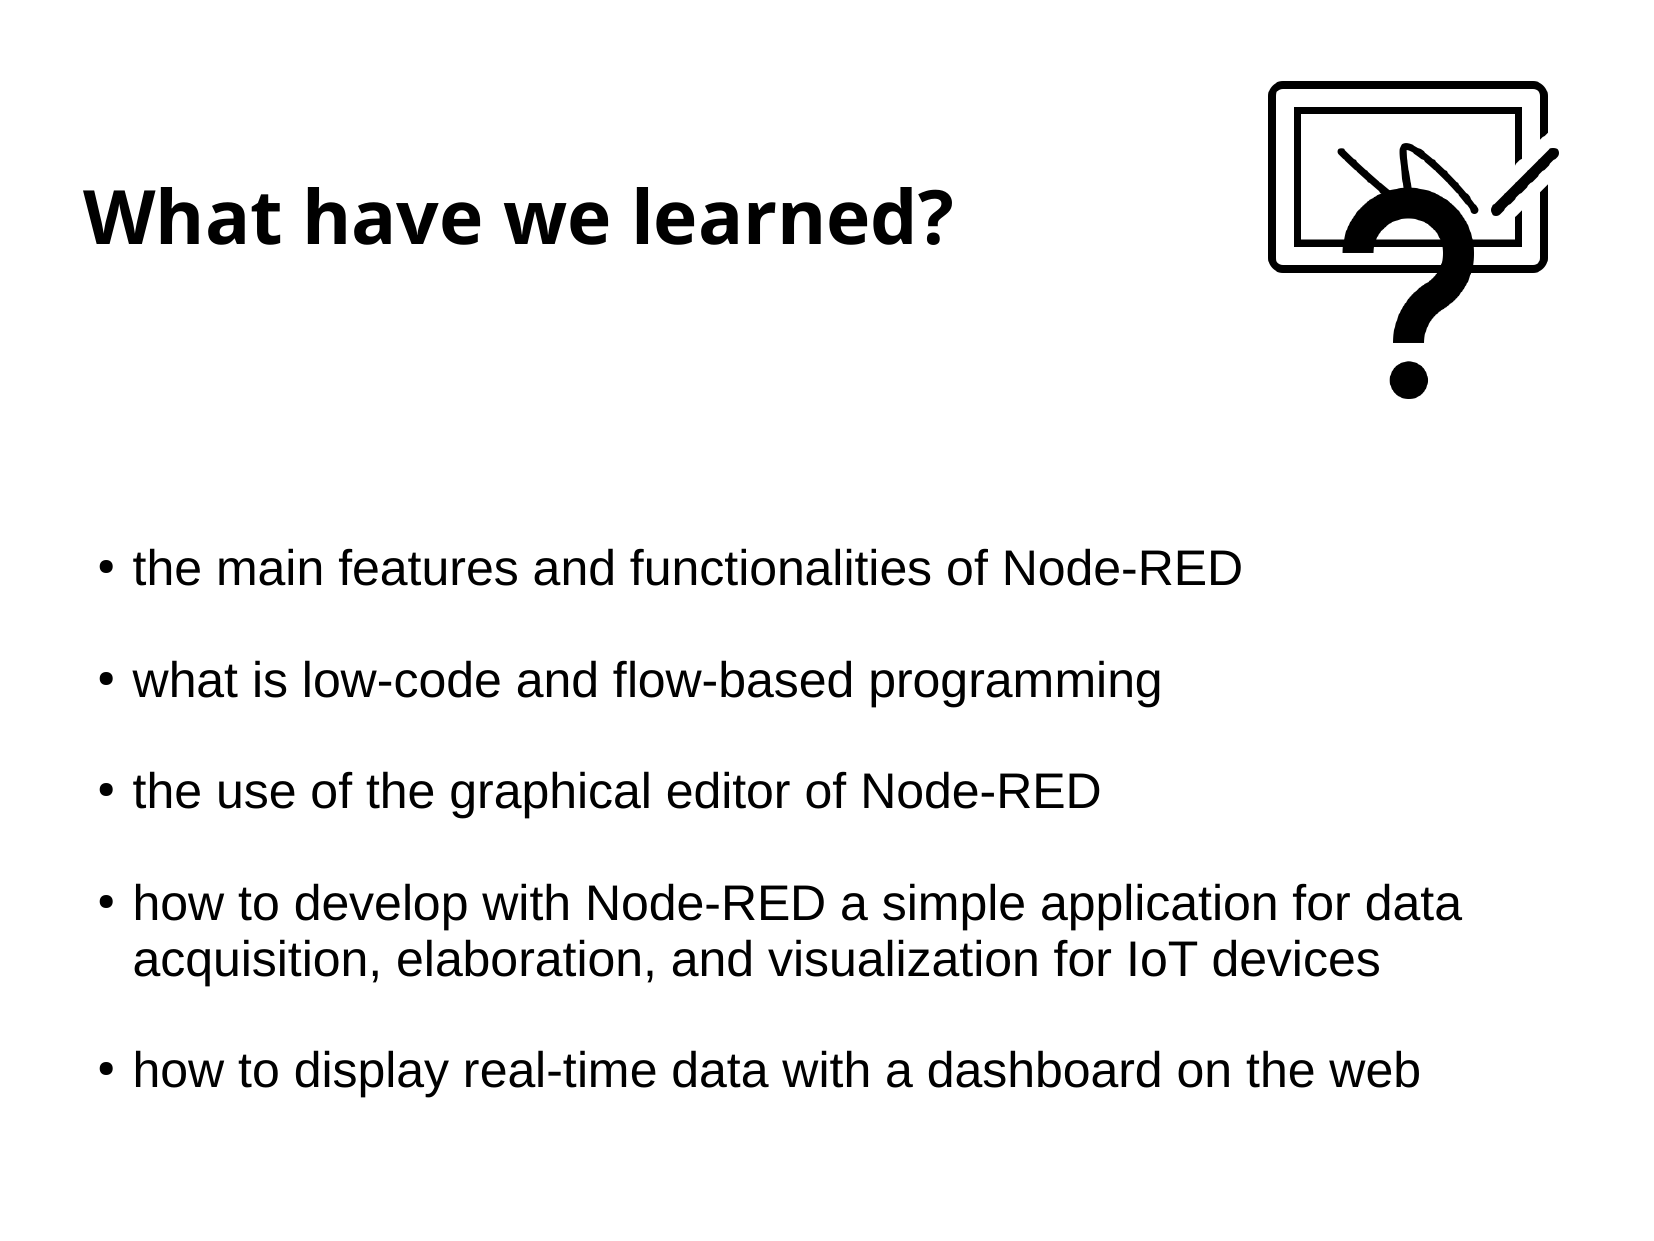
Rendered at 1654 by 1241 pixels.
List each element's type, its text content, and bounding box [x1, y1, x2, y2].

text_box What have we learned? [83, 111, 1231, 319]
picture [1231, 0, 1584, 417]
text_box the main features and functionalities of Node-RED what is low-code and flow-based programming the use of the graphical editor of Node-RED how to develop with Node-RED a simple application for data acquisition, elaboration, and visualization for IoT devices how to display real-time data with a dashboard on the web [82, 533, 1538, 1162]
